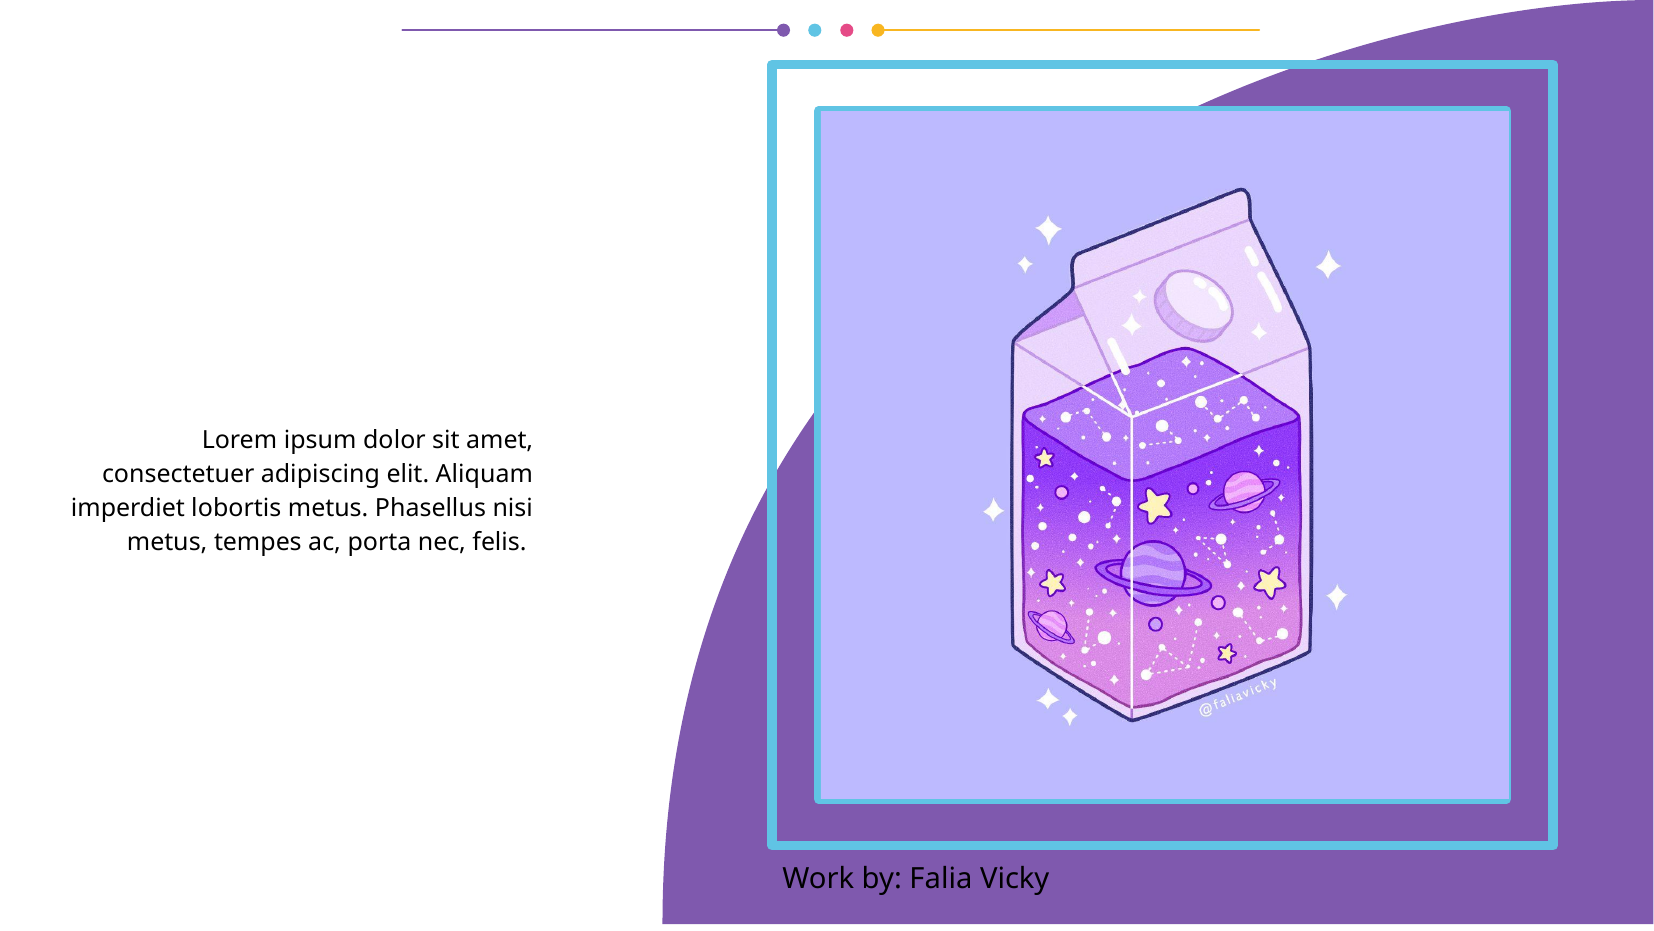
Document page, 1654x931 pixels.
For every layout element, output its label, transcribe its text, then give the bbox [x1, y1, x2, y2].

title Lorem ipsum dolor sit amet, consectetuer adipiscing elit. Aliquam imperdiet lobortis metus. Phasellus nisi metus, tempes ac, porta nec, felis. [69, 381, 534, 565]
text_box Work by: Falia Vicky [767, 849, 1087, 905]
text_box [820, 111, 1509, 800]
